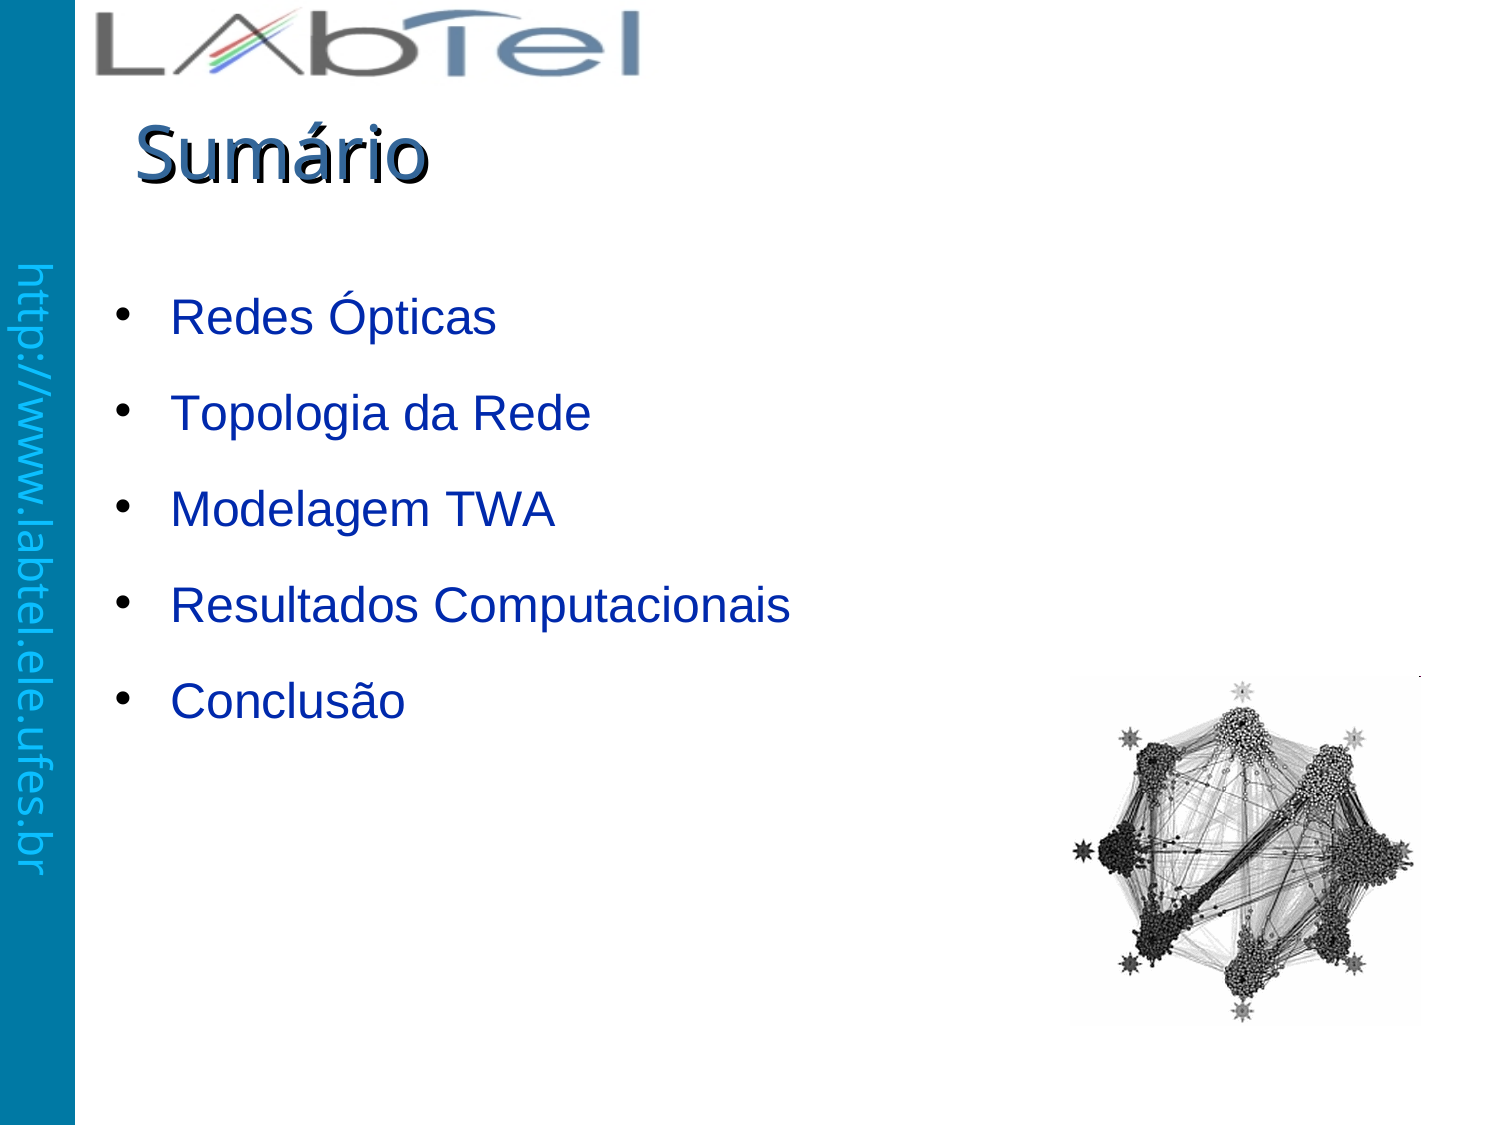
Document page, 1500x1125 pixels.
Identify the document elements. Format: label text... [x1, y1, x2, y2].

title Sumário [99, 102, 1461, 237]
picture [1070, 676, 1421, 1026]
picture [76, 0, 675, 88]
list Redes Ópticas Topologia da Rede Modelagem TWA Resultados Computacionais Conclusão [99, 237, 1461, 980]
